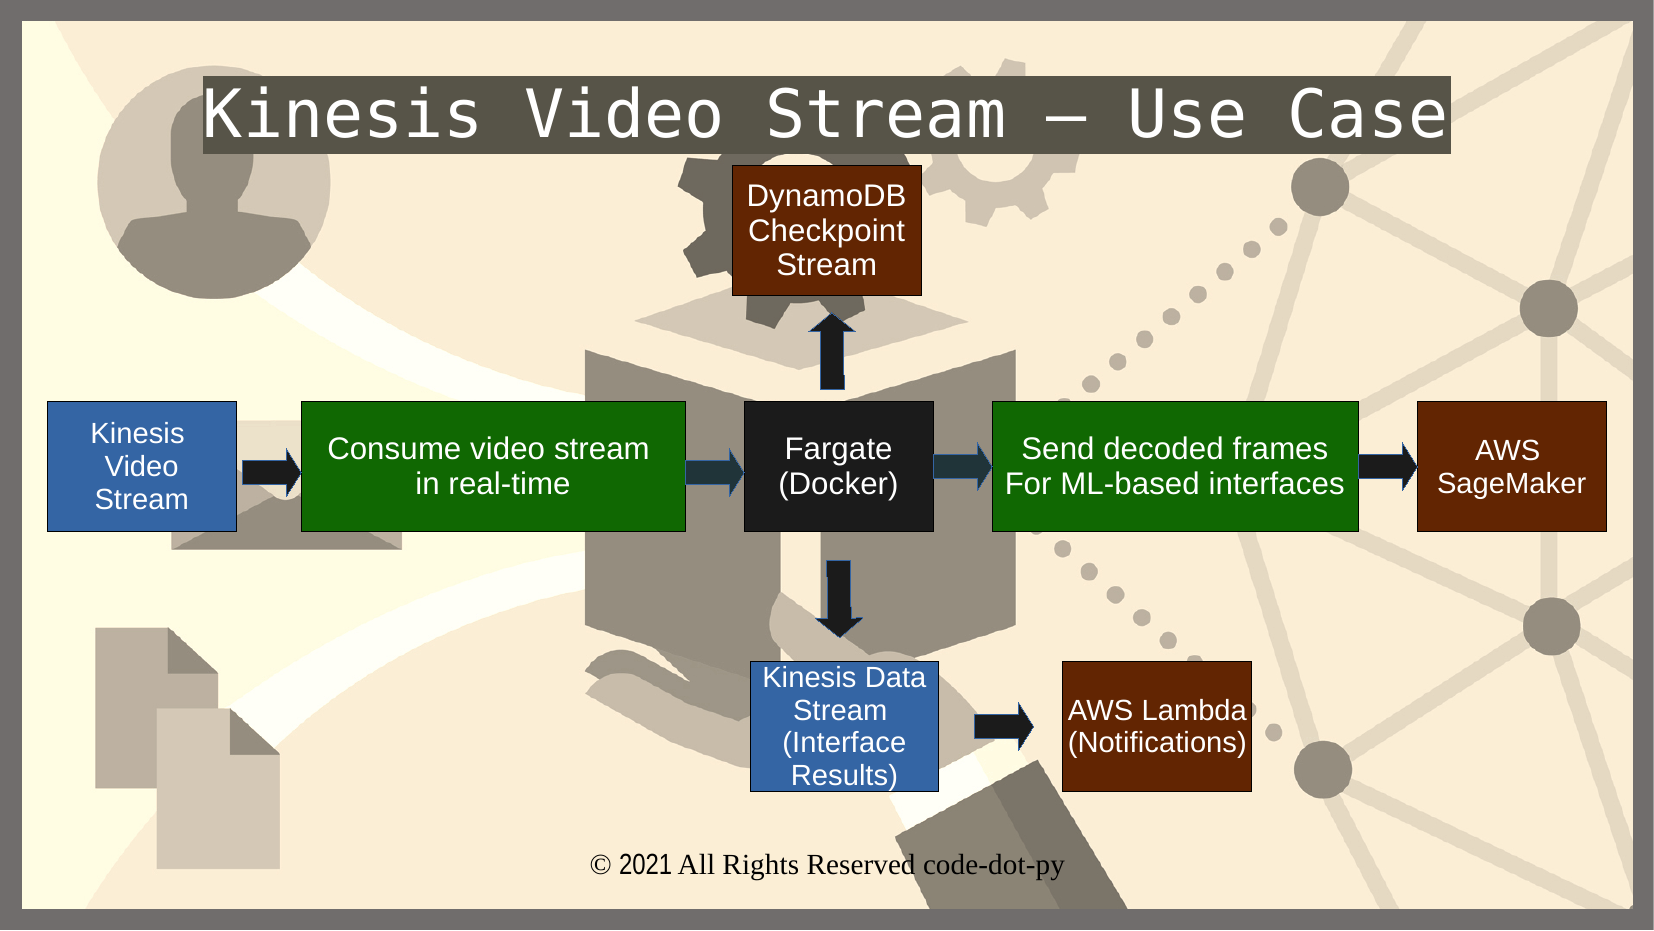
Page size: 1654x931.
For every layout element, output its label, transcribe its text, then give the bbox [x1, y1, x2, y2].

text_box AWS Lambda (Notifications) [1062, 661, 1252, 792]
text_box Send decoded frames For ML-based interfaces [992, 401, 1359, 532]
text_box [685, 448, 745, 497]
text_box Kinesis Video Stream [47, 401, 237, 532]
text_box [808, 312, 856, 390]
text_box AWS SageMaker [1417, 401, 1607, 532]
picture [0, 0, 1654, 930]
text_box [974, 702, 1034, 751]
text_box Consume video stream in real-time [301, 401, 686, 532]
title Kinesis Video Stream – Use Case [82, 37, 1571, 193]
text_box [815, 560, 863, 638]
text_box DynamoDB Checkpoint Stream [732, 165, 922, 296]
text_box [242, 448, 302, 497]
text_box [933, 442, 993, 491]
text_box [1358, 442, 1418, 491]
text_box Fargate (Docker) [744, 401, 934, 532]
text_box Kinesis Data Stream (Interface Results) [750, 661, 939, 792]
